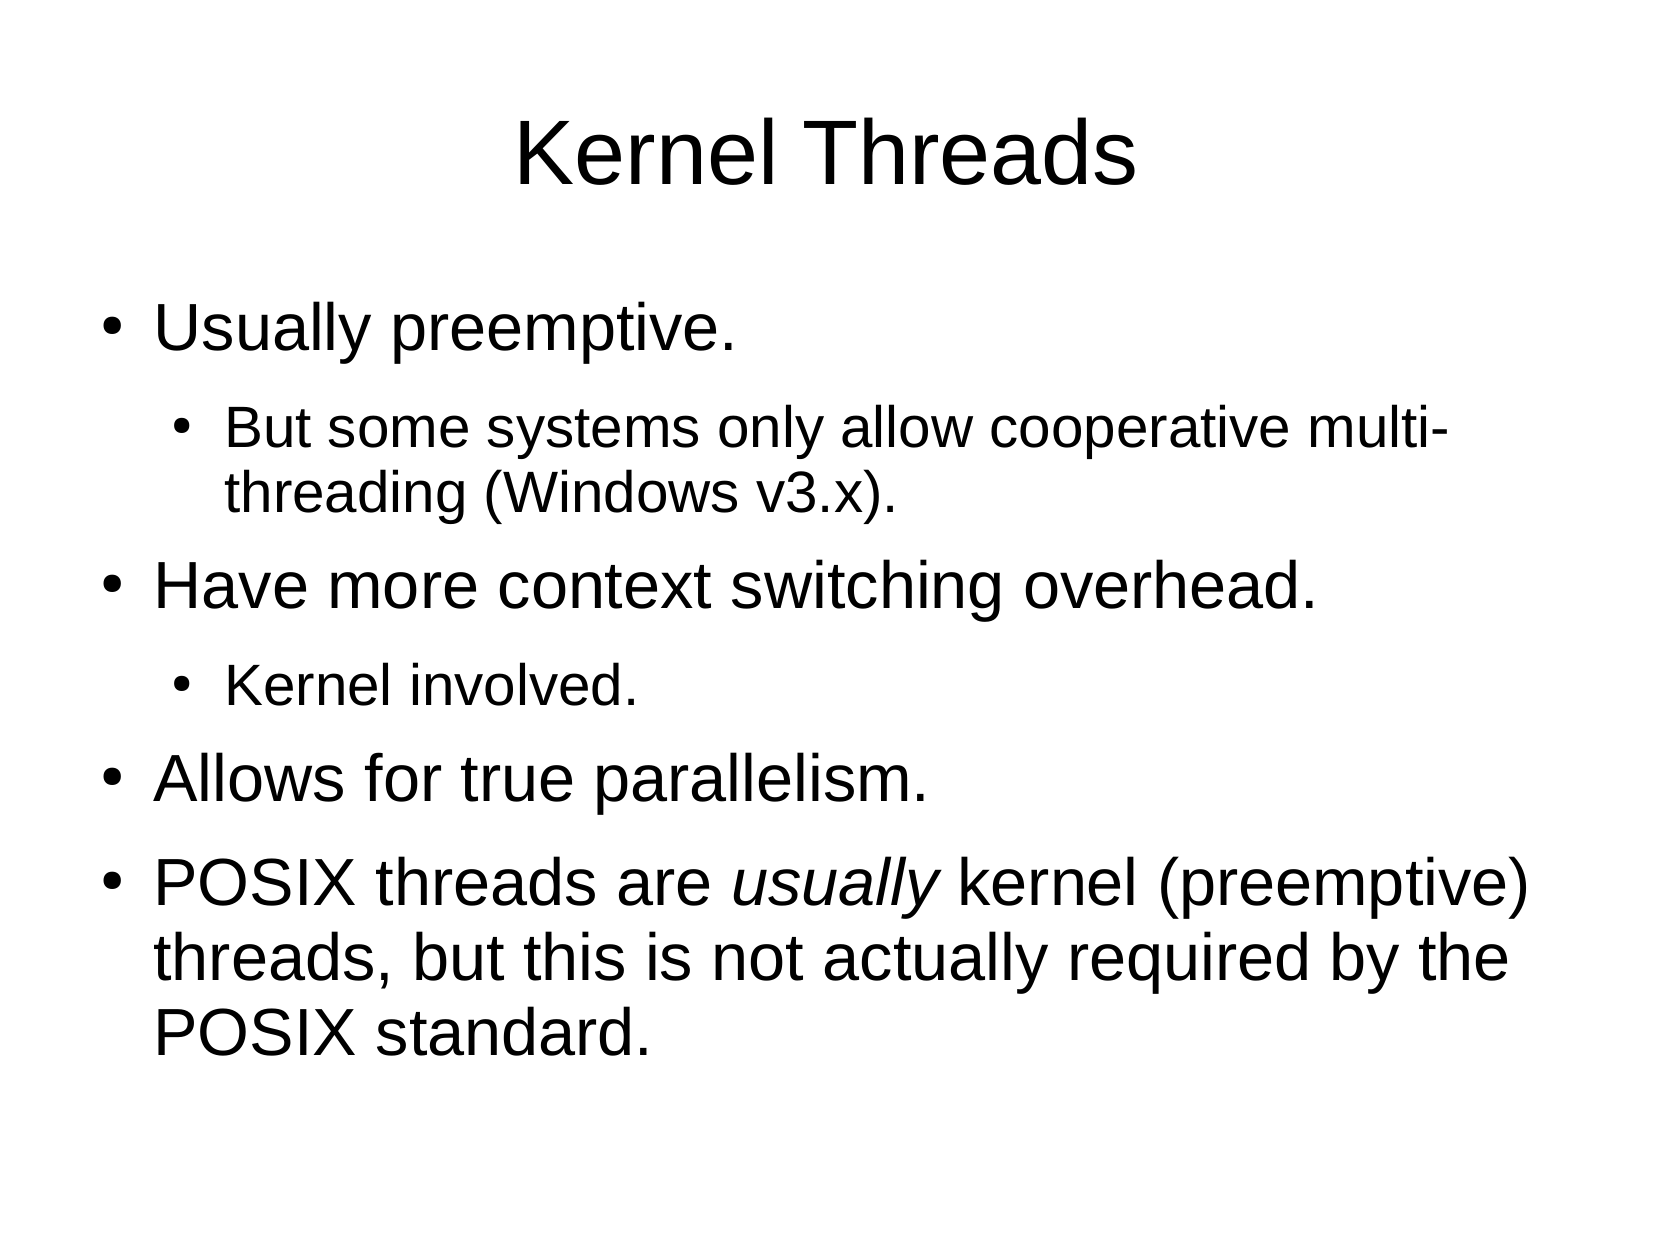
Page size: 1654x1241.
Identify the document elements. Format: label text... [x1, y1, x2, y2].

list Usually preemptive. But some systems only allow cooperative multi-threading (Windows v3.x). Have more context switching overhead. Kernel involved. Allows for true parallelism. POSIX threads are usually kernel (preemptive) threads, but this is not actually required by the POSIX standard. [82, 290, 1571, 1094]
title Kernel Threads [82, 56, 1571, 250]
